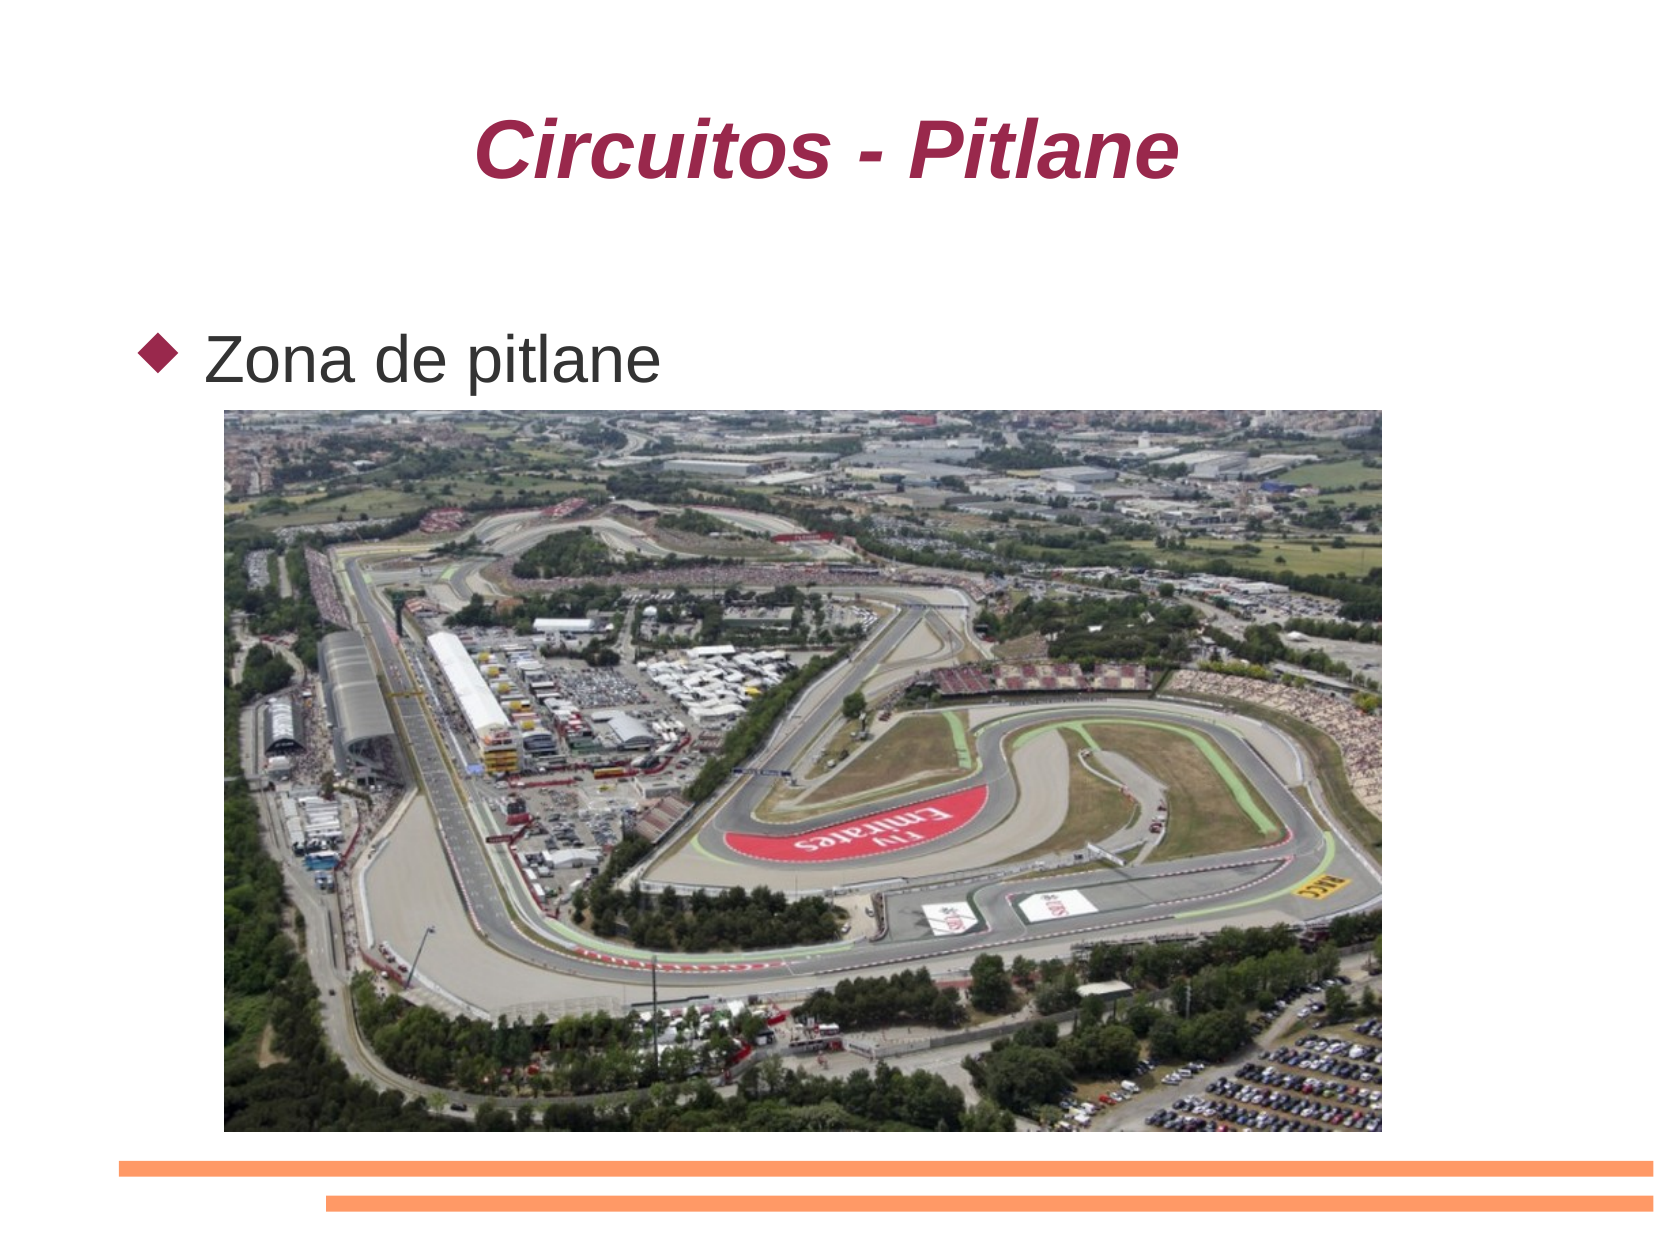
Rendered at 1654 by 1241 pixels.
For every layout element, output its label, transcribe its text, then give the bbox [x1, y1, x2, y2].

title Circuitos - Pitlane [121, 46, 1534, 254]
list Zona de pitlane [121, 322, 1561, 1132]
picture [224, 410, 1382, 1132]
